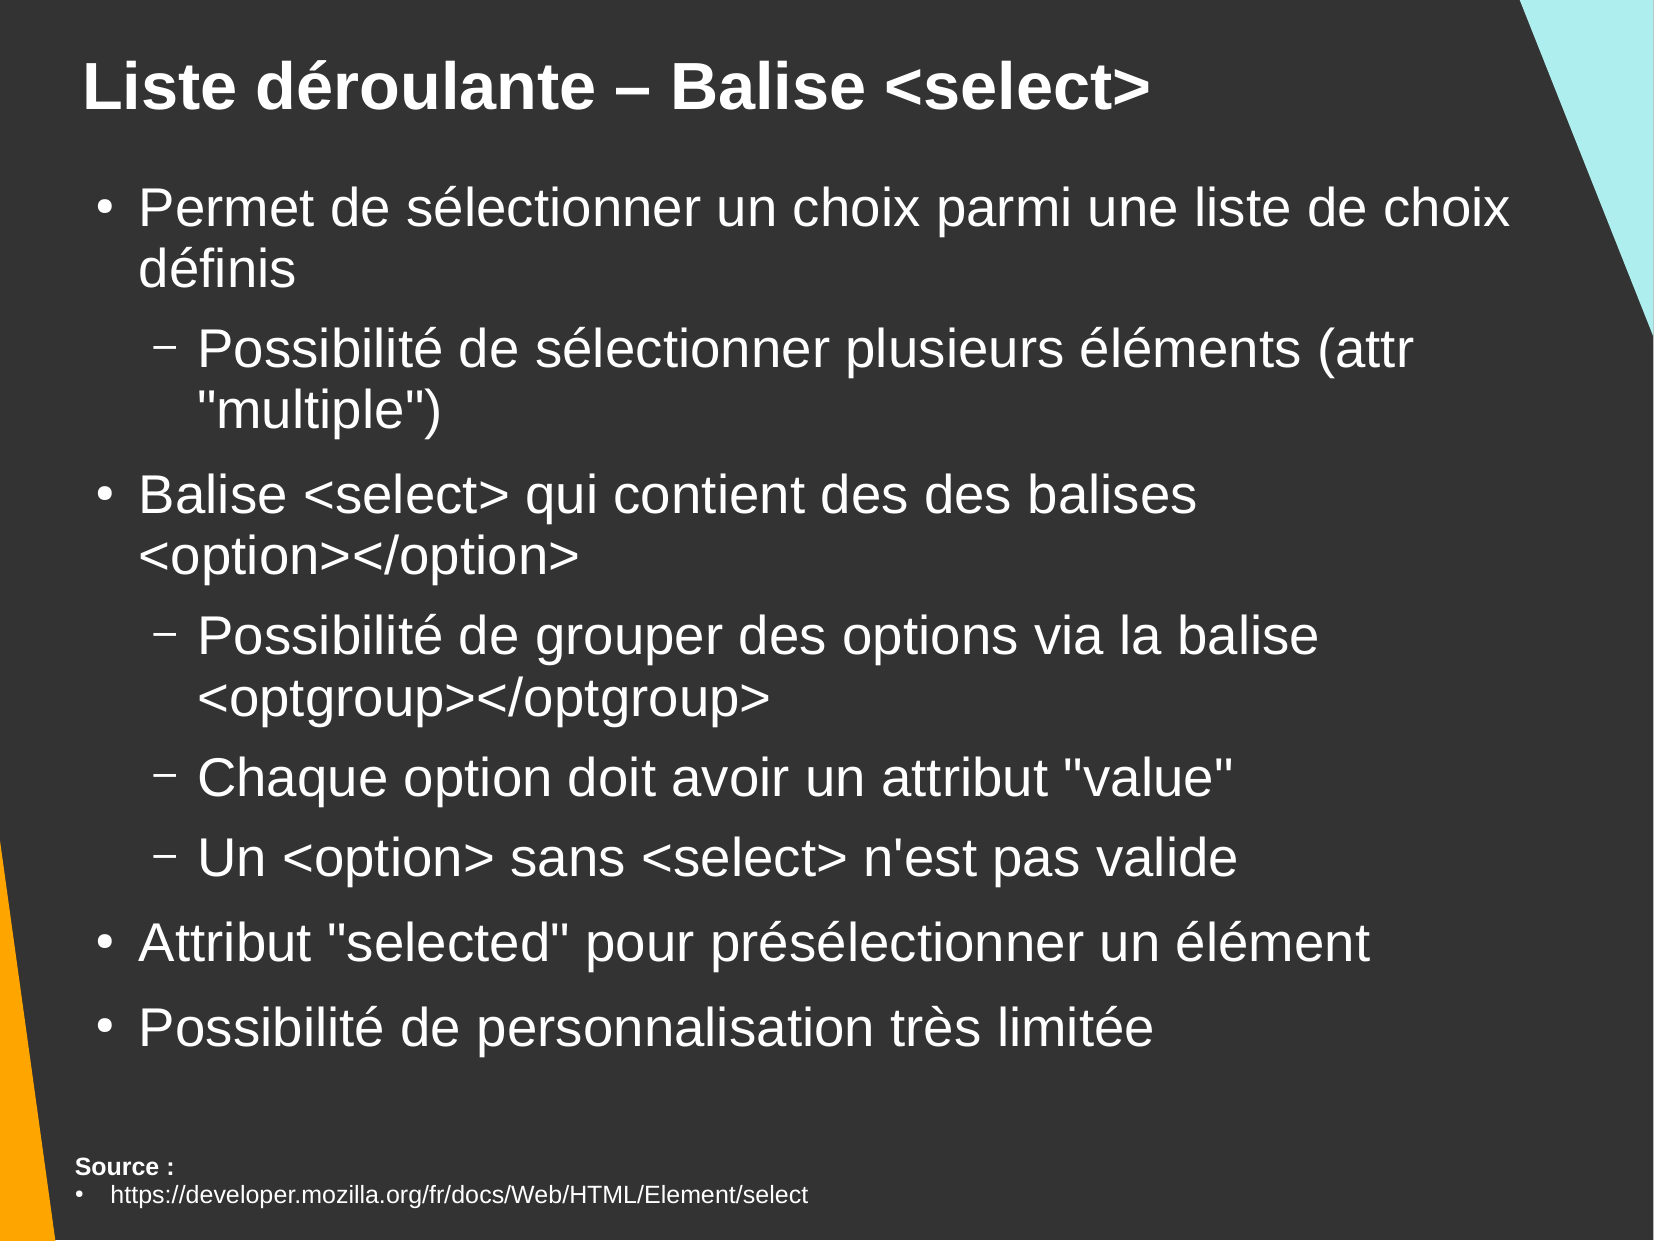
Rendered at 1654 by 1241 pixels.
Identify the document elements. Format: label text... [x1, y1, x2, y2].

list Permet de sélectionner un choix parmi une liste de choix définis Possibilité de sélectionner plusieurs éléments (attr "multiple") Balise <select> qui contient des des balises <option></option> Possibilité de grouper des options via la balise <optgroup></optgroup> Chaque option doit avoir un attribut "value" Un <option> sans <select> n'est pas valide Attribut "selected" pour présélectionner un élément Possibilité de personnalisation très limitée [80, 177, 1605, 1060]
text_box Source : https://developer.mozilla.org/fr/docs/Web/HTML/Element/select [60, 1145, 1546, 1217]
text_box [1519, 0, 1654, 339]
title Liste déroulante – Balise <select> [82, 49, 1571, 152]
text_box [0, 840, 56, 1241]
